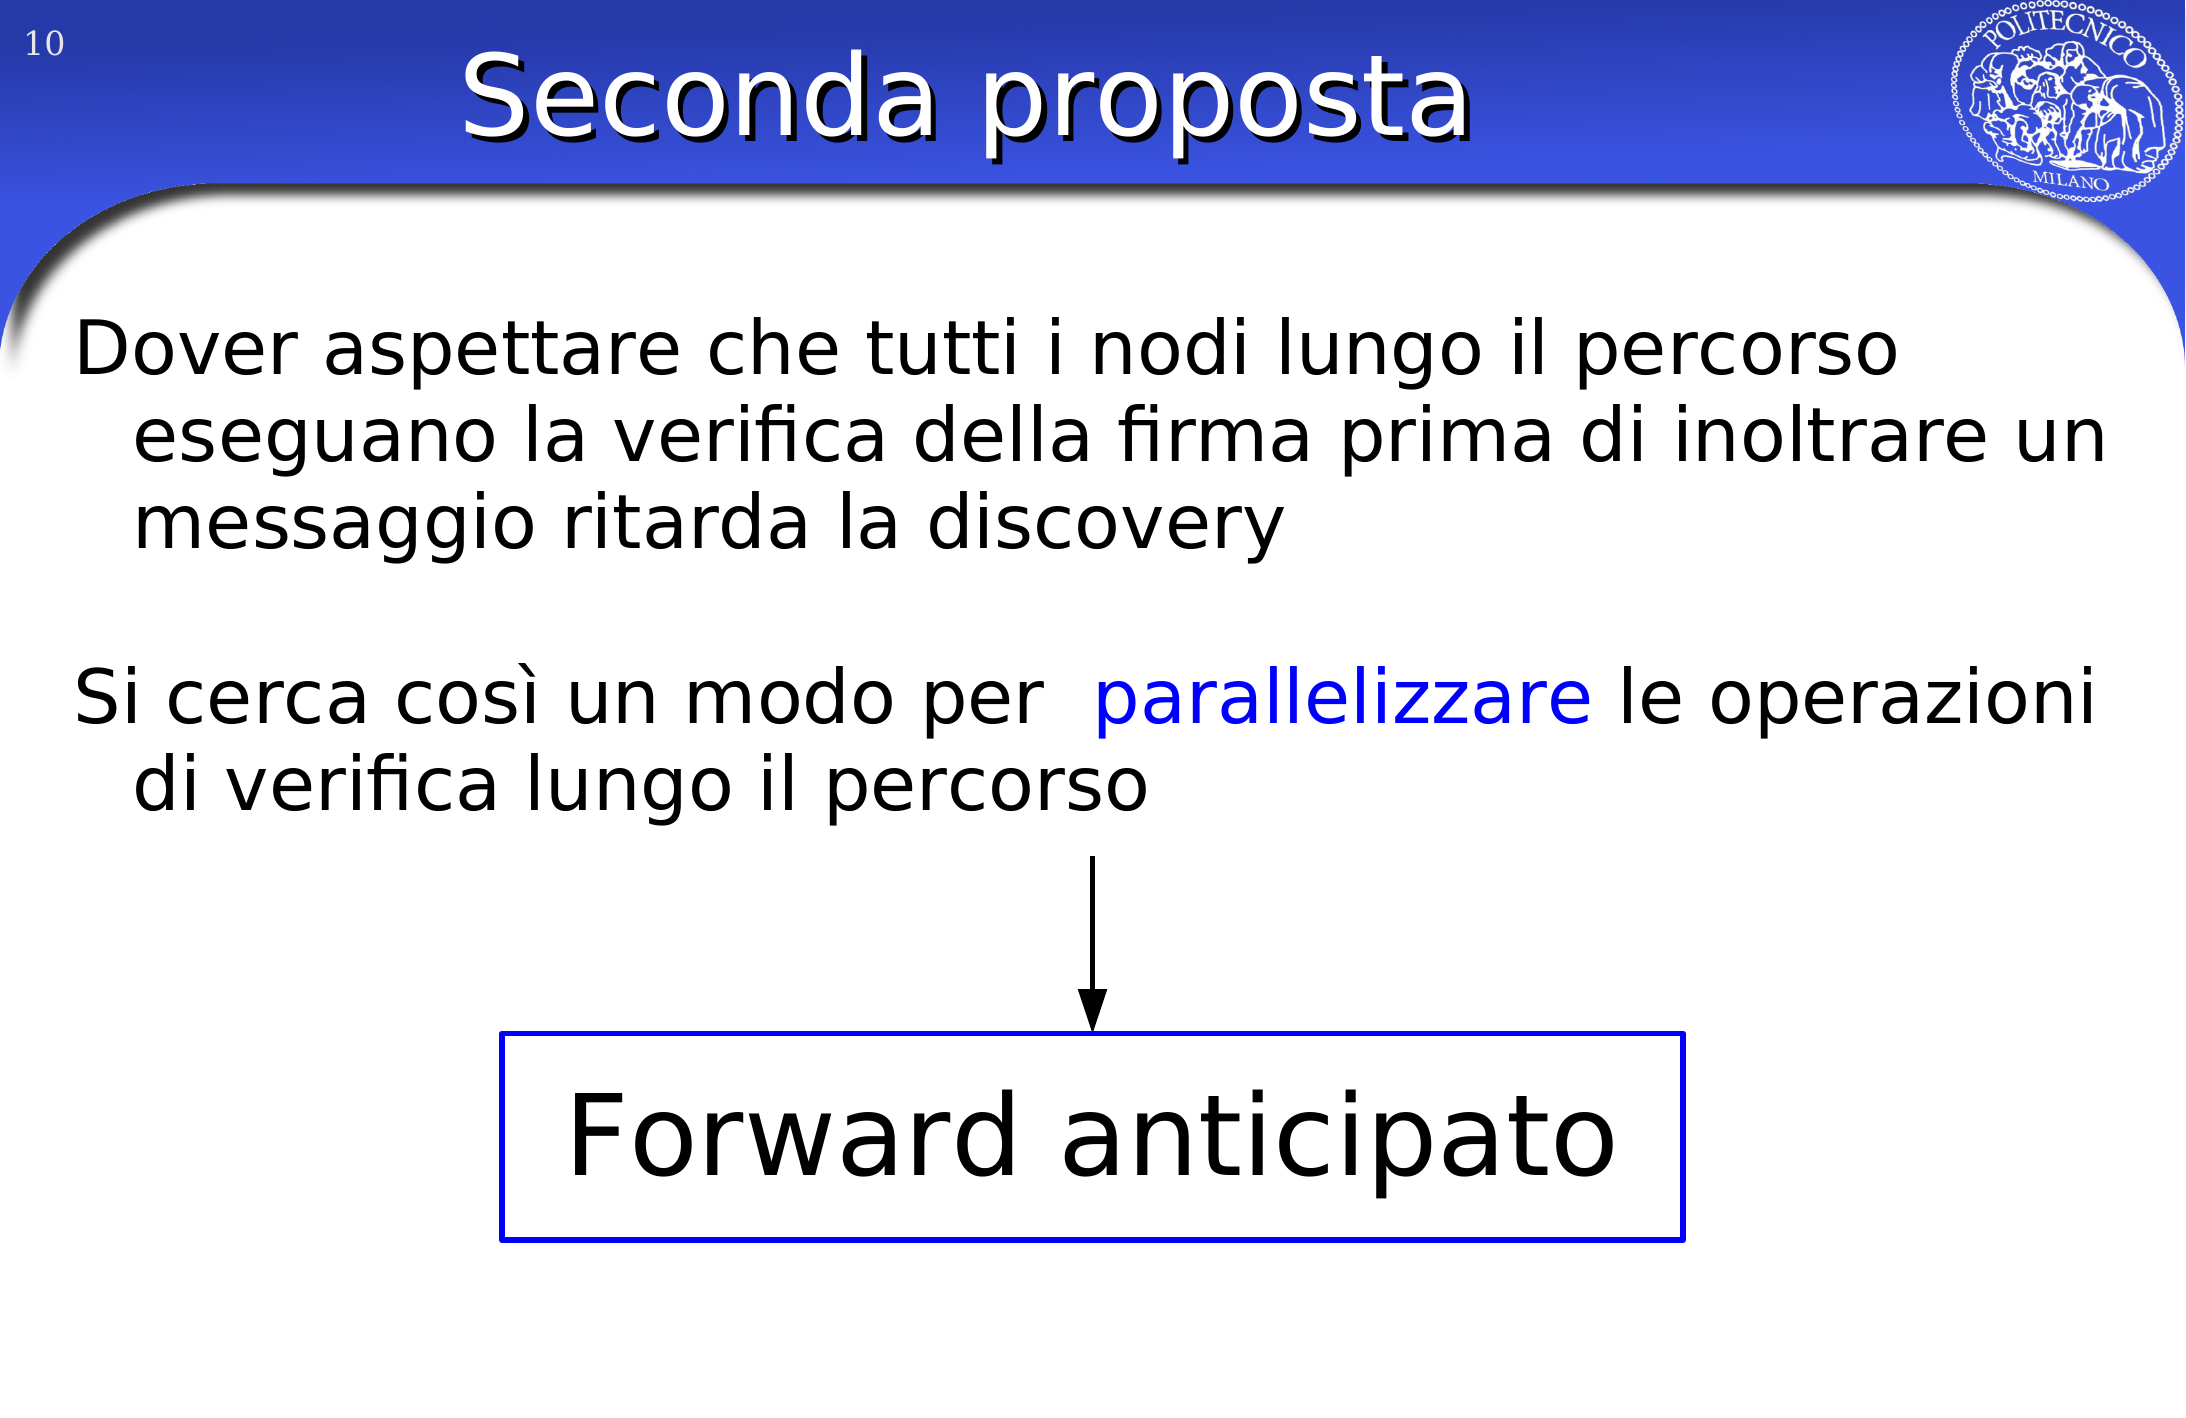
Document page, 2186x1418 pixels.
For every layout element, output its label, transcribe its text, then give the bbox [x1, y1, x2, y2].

text_box Forward anticipato [505, 1062, 1680, 1211]
picture [0, 0, 2186, 1418]
text_box Dover aspettare che tutti i nodi lungo il percorso eseguano la verifica della firma prima di inoltrare un messaggio ritarda la discovery Si cerca così un modo per parallelizzare le operazioni di verifica lungo il percorso [59, 276, 2126, 857]
title Seconda proposta [37, 31, 1897, 163]
